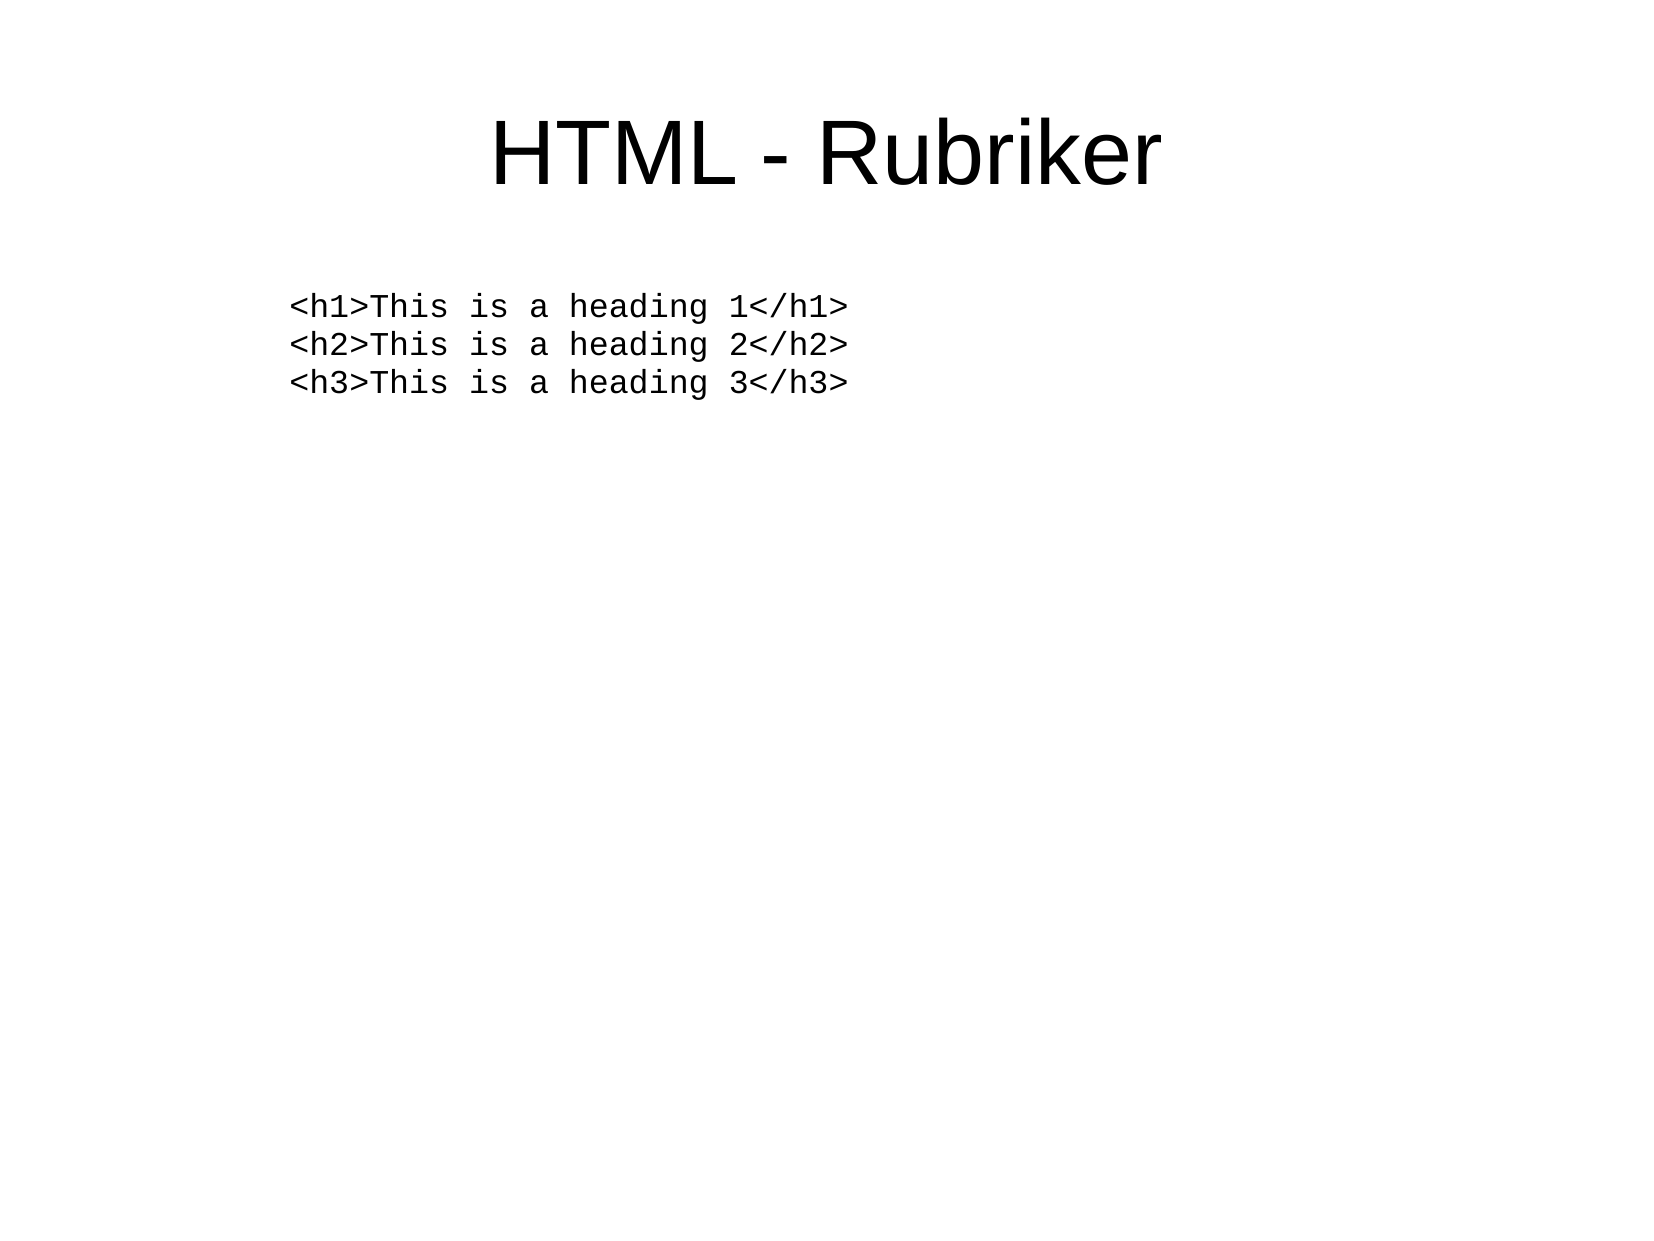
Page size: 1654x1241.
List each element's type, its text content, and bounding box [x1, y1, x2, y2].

title HTML - Rubriker [82, 49, 1571, 257]
subtitle <h1>This is a heading 1</h1> <h2>This is a heading 2</h2> <h3>This is a heading 3</h3> [289, 290, 1365, 1010]
